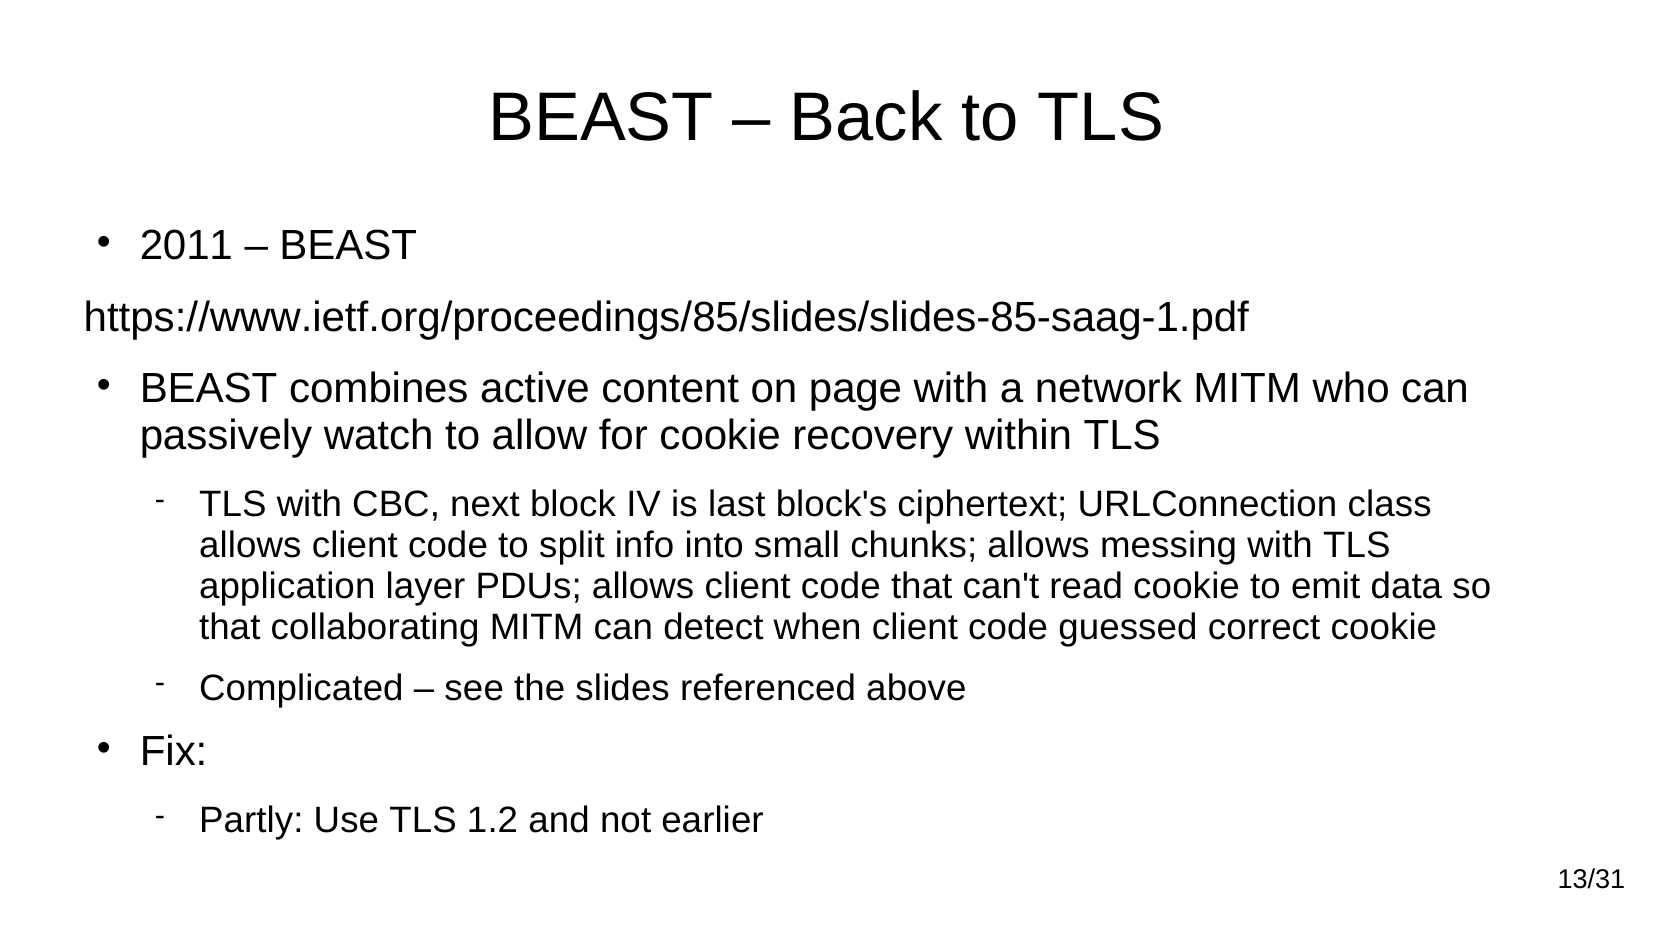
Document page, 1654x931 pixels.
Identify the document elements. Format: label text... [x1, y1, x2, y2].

title BEAST – Back to TLS [82, 37, 1571, 193]
list 2011 – BEAST https://www.ietf.org/proceedings/85/slides/slides-85-saag-1.pdf BEAST combines active content on page with a network MITM who can passively watch to allow for cookie recovery within TLS TLS with CBC, next block IV is last block's ciphertext; URLConnection class allows client code to split info into small chunks; allows messing with TLS application layer PDUs; allows client code that can't read cookie to emit data so that collaborating MITM can detect when client code guessed correct cookie Complicated – see the slides referenced above Fix: Partly: Use TLS 1.2 and not earlier [82, 217, 1538, 842]
